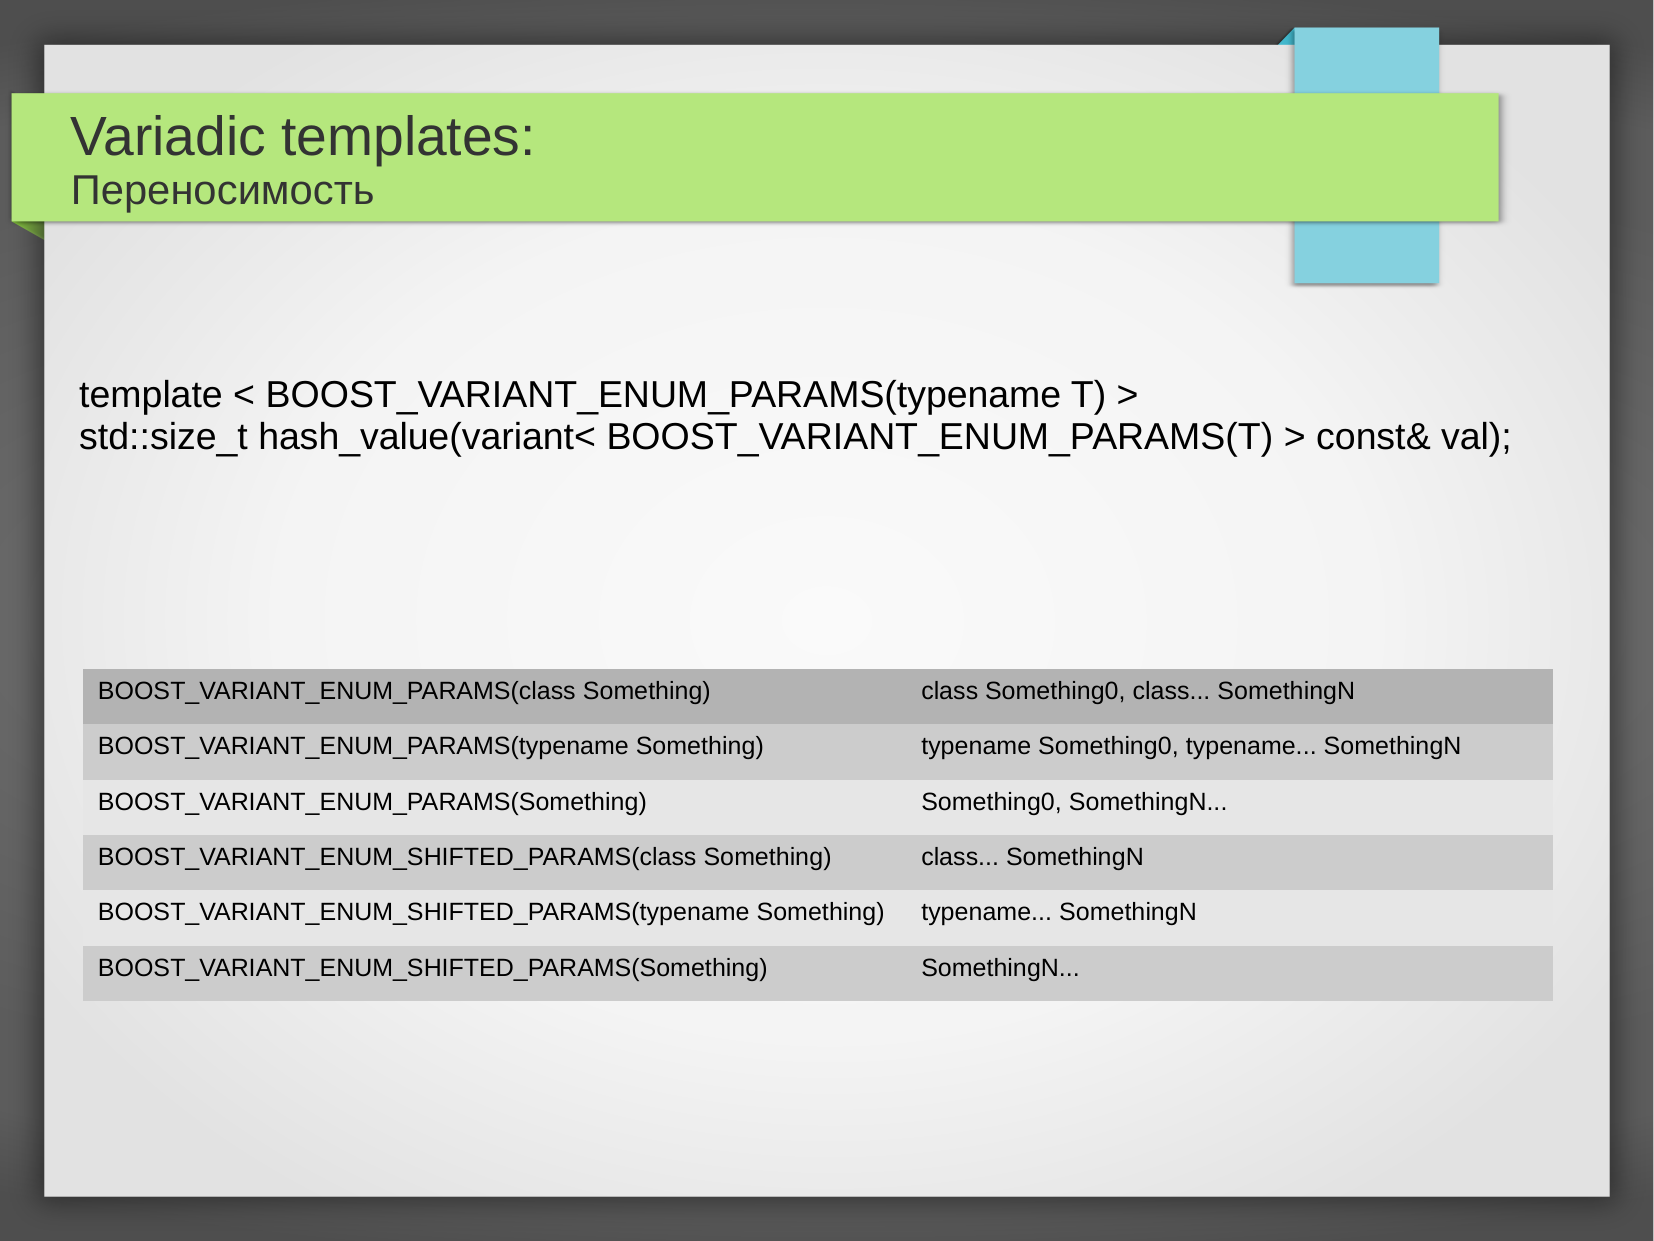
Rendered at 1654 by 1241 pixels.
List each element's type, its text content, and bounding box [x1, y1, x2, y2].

table_cell BOOST_VARIANT_ENUM_SHIFTED_PARAMS(Something) [83, 946, 906, 1001]
picture [0, 0, 1654, 1241]
table_cell typename... SomethingN [906, 890, 1553, 946]
table_cell BOOST_VARIANT_ENUM_SHIFTED_PARAMS(class Something) [83, 835, 906, 890]
table_cell SomethingN... [906, 946, 1553, 1001]
table_cell typename Something0, typename... SomethingN [906, 724, 1553, 780]
table_cell class... SomethingN [906, 835, 1553, 890]
table_cell BOOST_VARIANT_ENUM_SHIFTED_PARAMS(typename Something) [83, 890, 906, 946]
table_header BOOST_VARIANT_ENUM_PARAMS(class Something) [83, 669, 906, 724]
text_box template < BOOST_VARIANT_ENUM_PARAMS(typename T) > std::size_t hash_value(variant< BOOST_VARIANT_ENUM_PARAMS(T) > const& val); [64, 366, 1560, 466]
title Variadic templates: Переносимость [70, 105, 1229, 214]
table_cell BOOST_VARIANT_ENUM_PARAMS(typename Something) [83, 724, 906, 780]
table_cell Something0, SomethingN... [906, 780, 1553, 835]
table_cell BOOST_VARIANT_ENUM_PARAMS(Something) [83, 780, 906, 835]
table_header class Something0, class... SomethingN [906, 669, 1553, 724]
